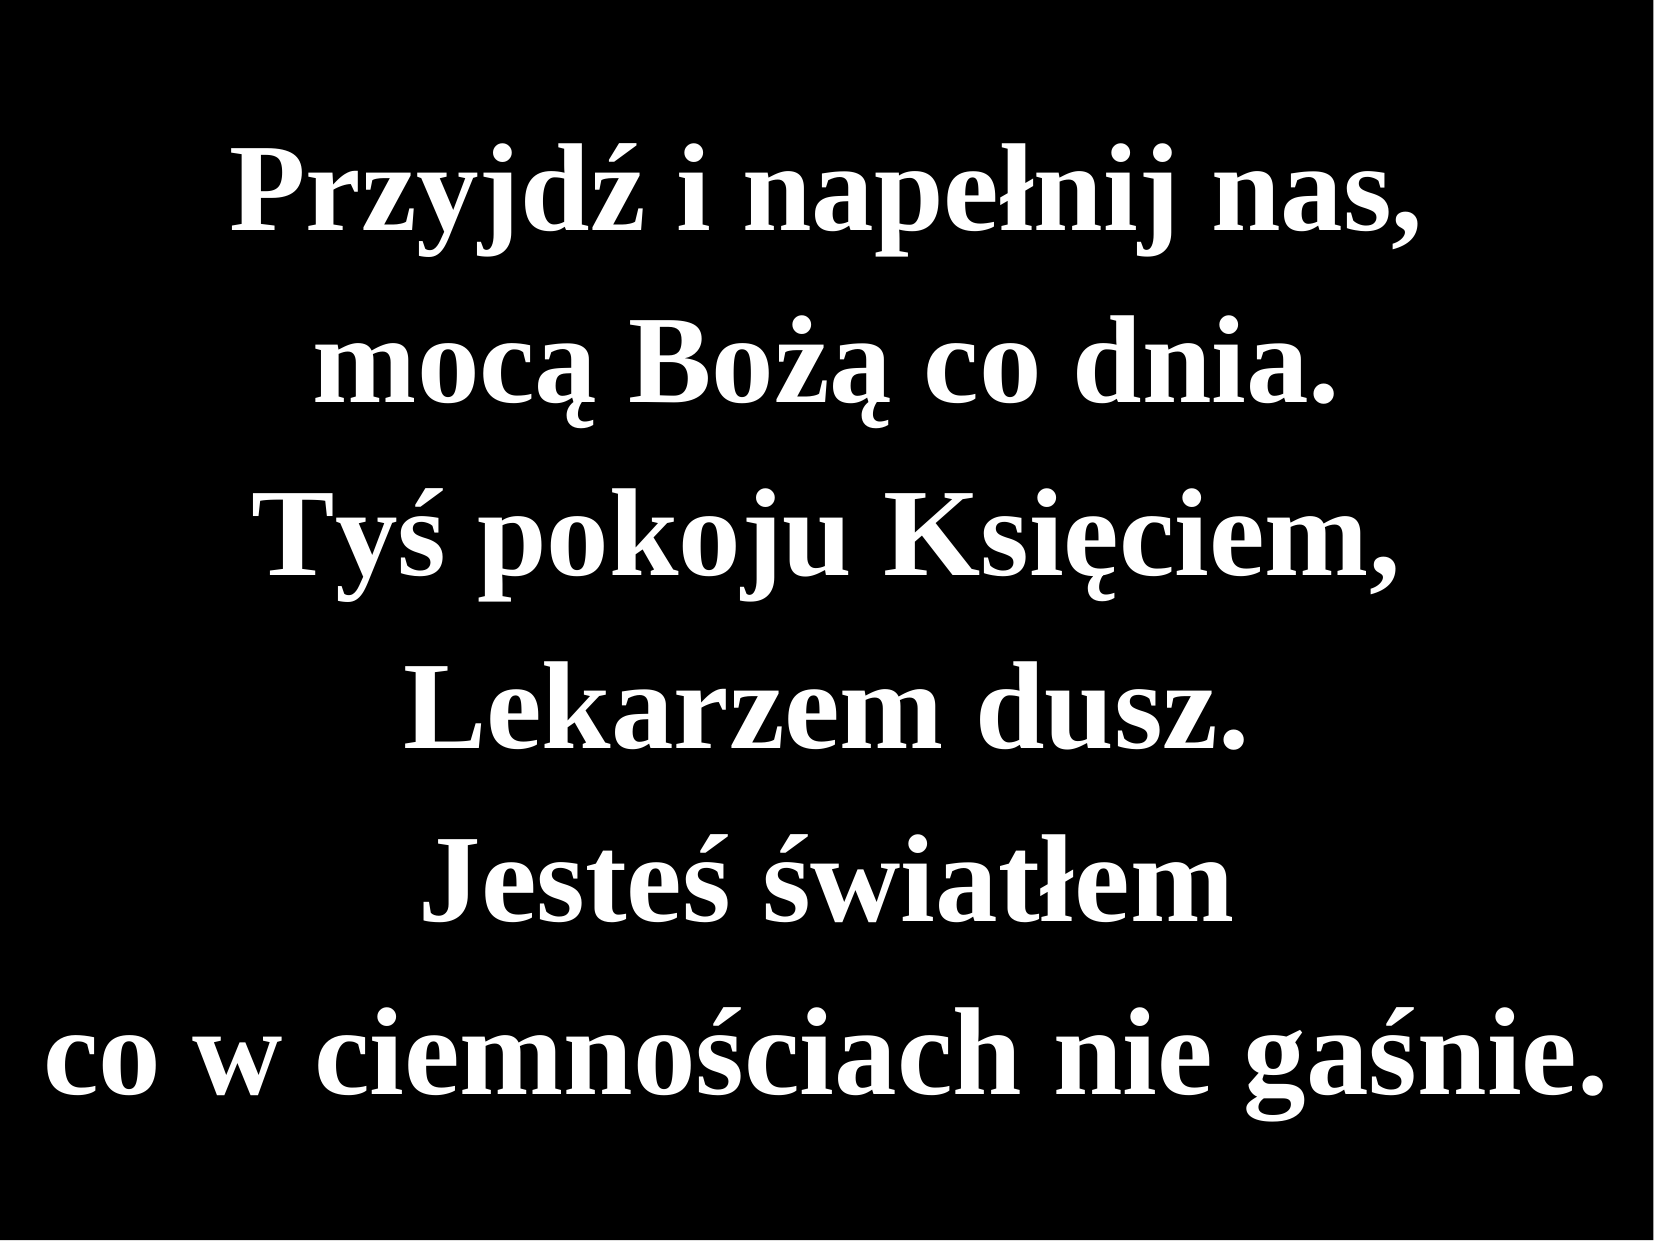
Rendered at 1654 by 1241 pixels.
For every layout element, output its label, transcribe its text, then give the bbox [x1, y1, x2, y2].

title Przyjdź i napełnij nas, ppp mocą Bożą co dnia. ppp Tyś pokoju Księciem, ppp Lekarzem dusz. ppp Jesteś światłem ppp co w ciemnościach nie gaśnie. [0, 0, 1654, 1241]
